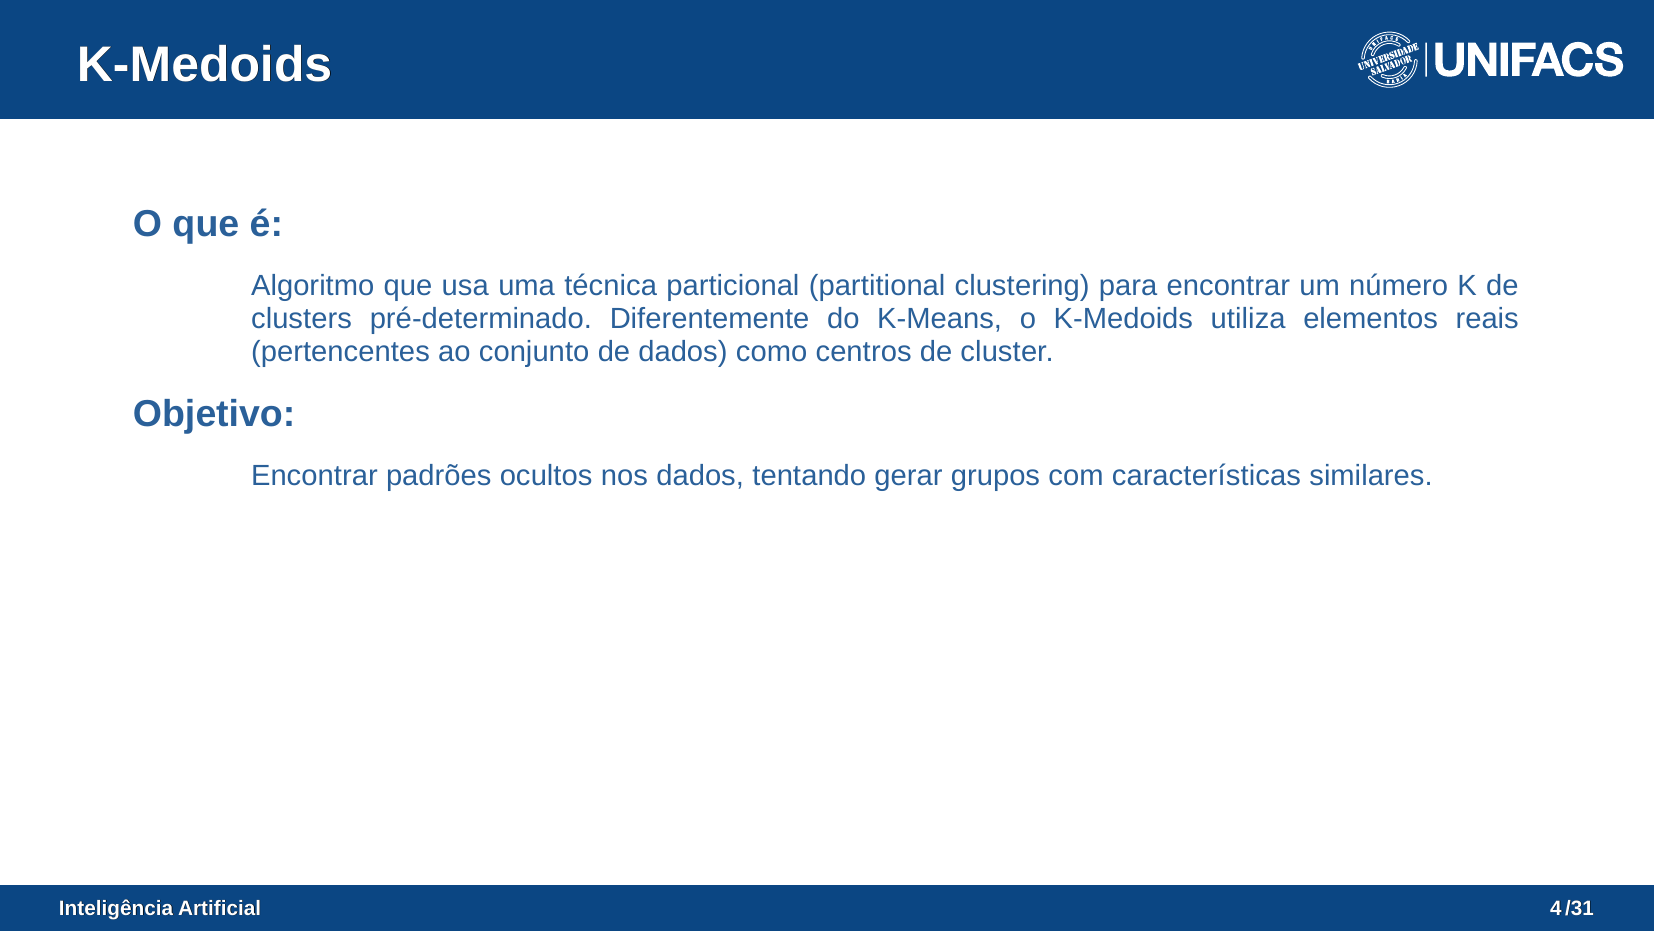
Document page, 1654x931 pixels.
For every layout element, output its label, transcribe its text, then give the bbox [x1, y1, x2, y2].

text_box K-Medoids [76, 7, 1241, 120]
text_box O que é: Algoritmo que usa uma técnica particional (partitional clustering) para encontrar um número K de clusters pré-determinado. Diferentemente do K-Means, o K-Medoids utiliza elementos reais (pertencentes ao conjunto de dados) como centros de cluster. Objetivo: Encontrar padrões ocultos nos dados, tentando gerar grupos com características similares. [118, 194, 1536, 502]
